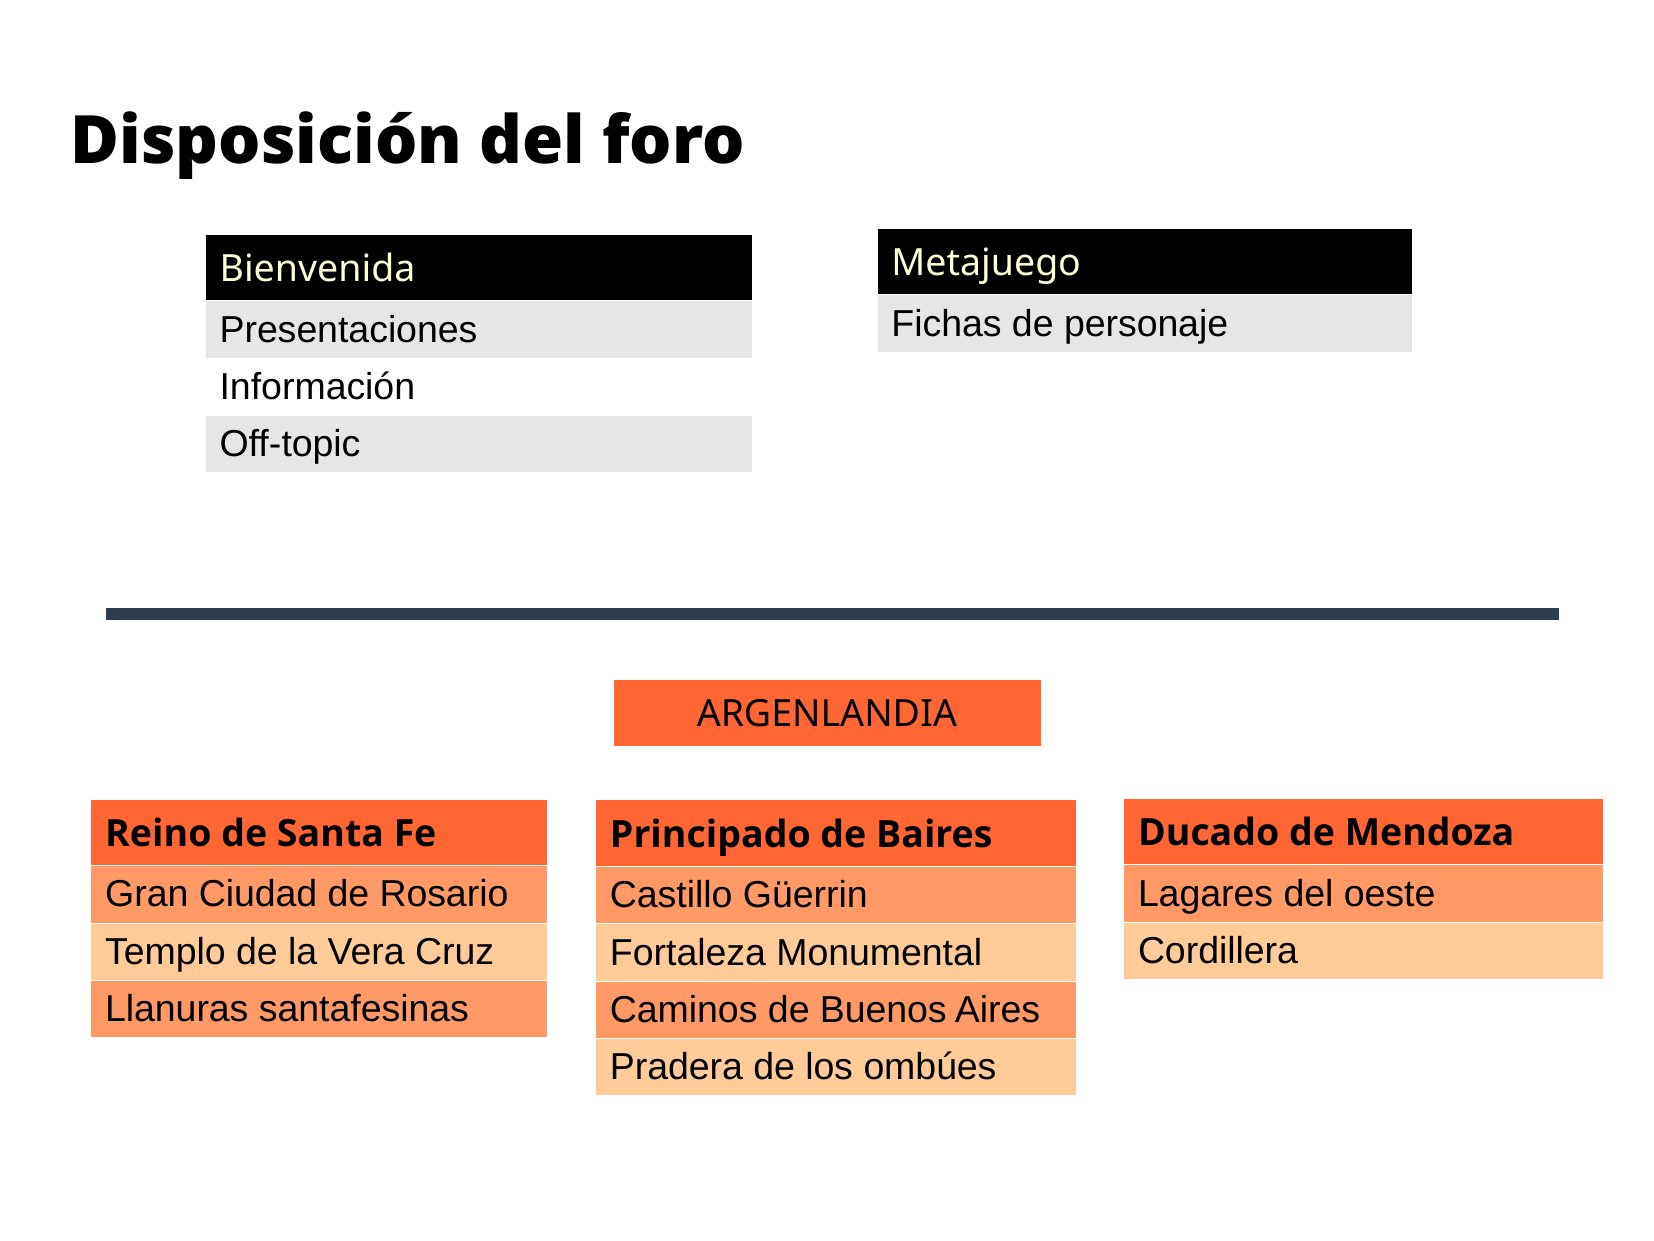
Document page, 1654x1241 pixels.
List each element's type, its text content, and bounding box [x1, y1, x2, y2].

table_header Metajuego [878, 229, 1412, 294]
title Disposición del foro [70, 35, 1607, 184]
table_header Ducado de Mendoza [1124, 799, 1603, 864]
table_cell Llanuras santafesinas [91, 981, 547, 1037]
table_header Bienvenida [206, 235, 752, 300]
table_cell Pradera de los ombúes [596, 1039, 1076, 1095]
table_cell Castillo Güerrin [596, 867, 1076, 923]
table_cell Presentaciones [206, 301, 752, 358]
table_header Reino de Santa Fe [91, 800, 547, 865]
table_cell Lagares del oeste [1124, 865, 1603, 922]
table_cell Off-topic [206, 416, 752, 472]
table_header ARGENLANDIA [614, 680, 1041, 746]
table_cell Gran Ciudad de Rosario [91, 866, 547, 923]
table_cell Caminos de Buenos Aires [596, 982, 1076, 1038]
table_cell Templo de la Vera Cruz [91, 924, 547, 980]
table_cell Información [206, 359, 752, 415]
table_cell Fortaleza Monumental [596, 924, 1076, 981]
table_cell Cordillera [1124, 923, 1603, 979]
table_cell Fichas de personaje [878, 295, 1412, 352]
table_header Principado de Baires [596, 800, 1076, 866]
